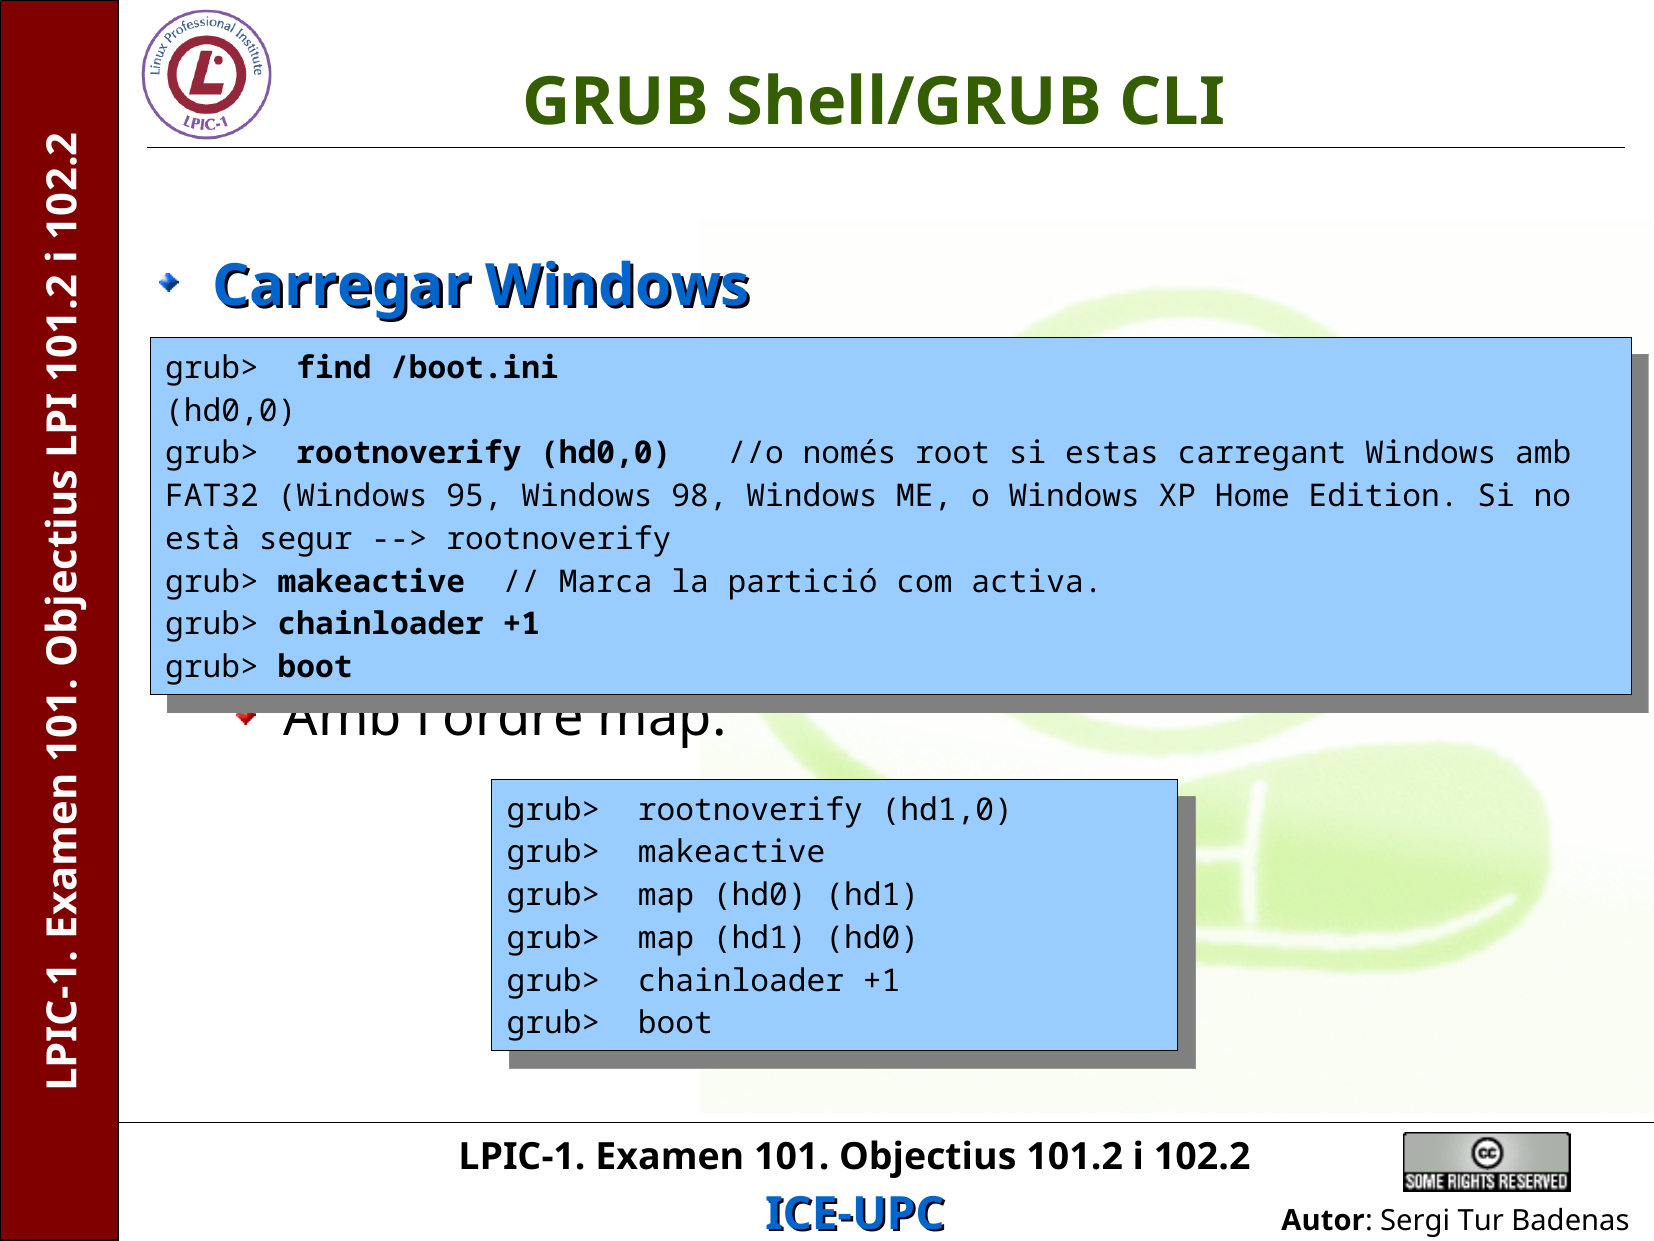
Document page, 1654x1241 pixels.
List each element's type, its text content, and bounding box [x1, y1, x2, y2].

picture [700, 217, 1654, 1113]
picture [1403, 1132, 1571, 1192]
text_box grub> find /boot.ini (hd0,0) grub> rootnoverify (hd0,0) //o només root si estas carregant Windows amb FAT32 (Windows 95, Windows 98, Windows ME, o Windows XP Home Edition. Si no està segur --> rootnoverify grub> makeactive // Marca la partició com activa. grub> chainloader +1 grub> boot [150, 337, 1632, 603]
title GRUB Shell/GRUB CLI [129, 55, 1619, 142]
picture [135, 5, 277, 55]
text_box grub> rootnoverify (hd1,0) grub> makeactive grub> map (hd0) (hd1) grub> map (hd1) (hd0) grub> chainloader +1 grub> boot [491, 779, 1178, 982]
list Carregar Windows Amb l'ordre map: [141, 242, 1630, 1078]
